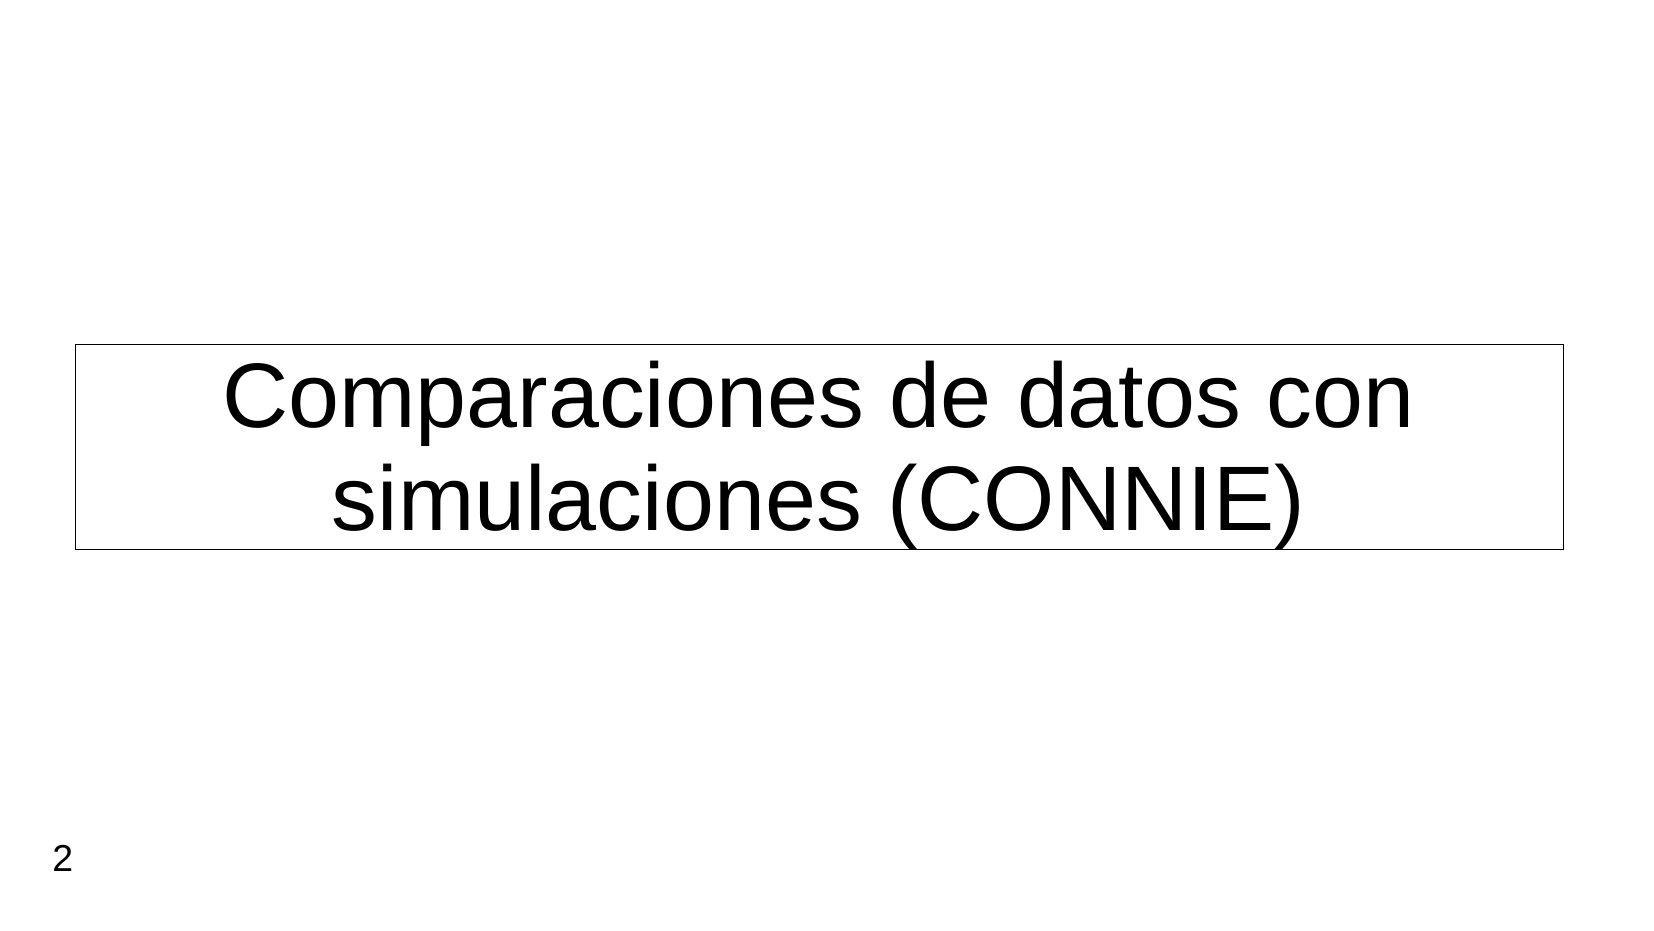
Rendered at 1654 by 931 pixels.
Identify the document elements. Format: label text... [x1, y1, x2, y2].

title Comparaciones de datos con simulaciones (CONNIE) [75, 344, 1564, 550]
text_box <number> [37, 829, 667, 901]
